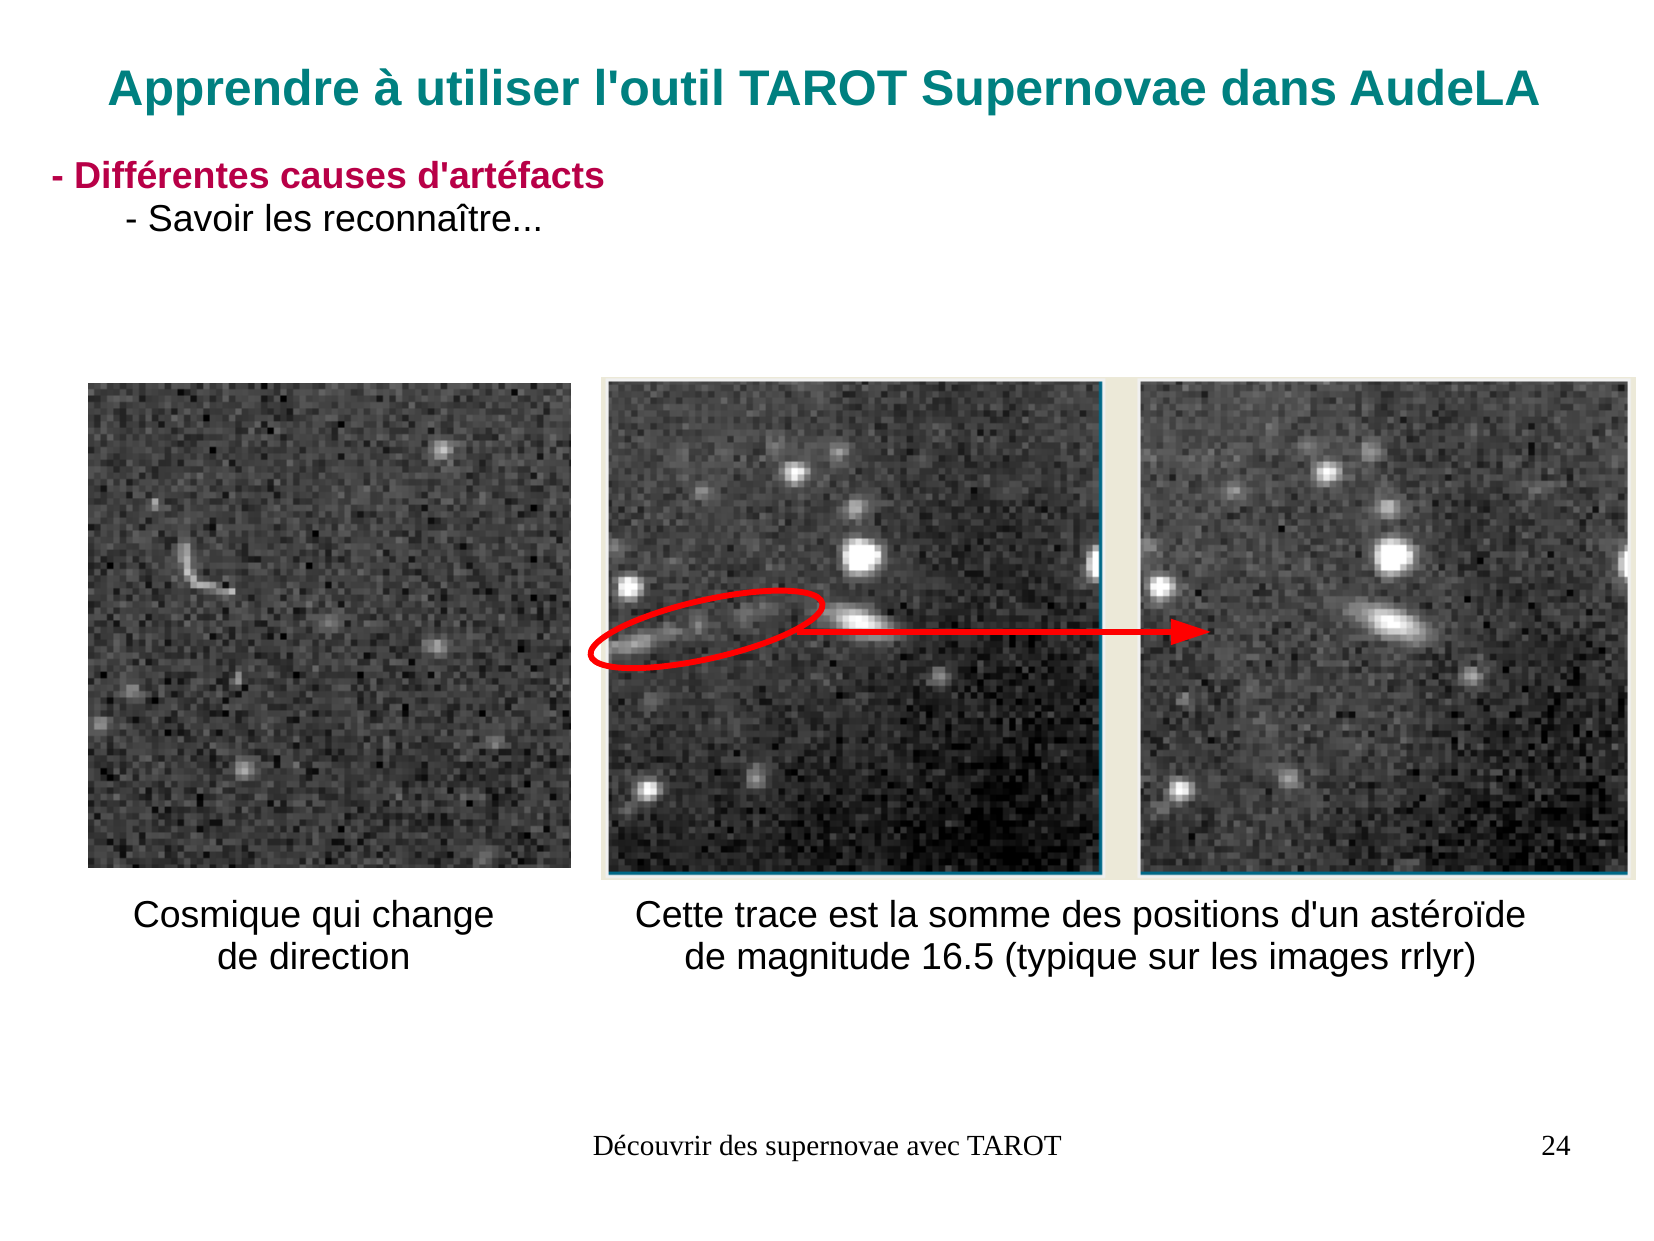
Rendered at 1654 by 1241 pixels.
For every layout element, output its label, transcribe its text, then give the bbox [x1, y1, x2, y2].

text_box - Différentes causes d'artéfacts - Savoir les reconnaître... [36, 147, 621, 248]
picture [88, 383, 571, 868]
text_box Cosmique qui change de direction [118, 885, 510, 985]
picture [601, 594, 819, 665]
picture [601, 377, 1636, 880]
text_box Cette trace est la somme des positions d'un astéroïde de magnitude 16.5 (typique sur les images rrlyr) [620, 885, 1595, 985]
text_box Apprendre à utiliser l'outil TAROT Supernovae dans AudeLA [92, 53, 1557, 125]
